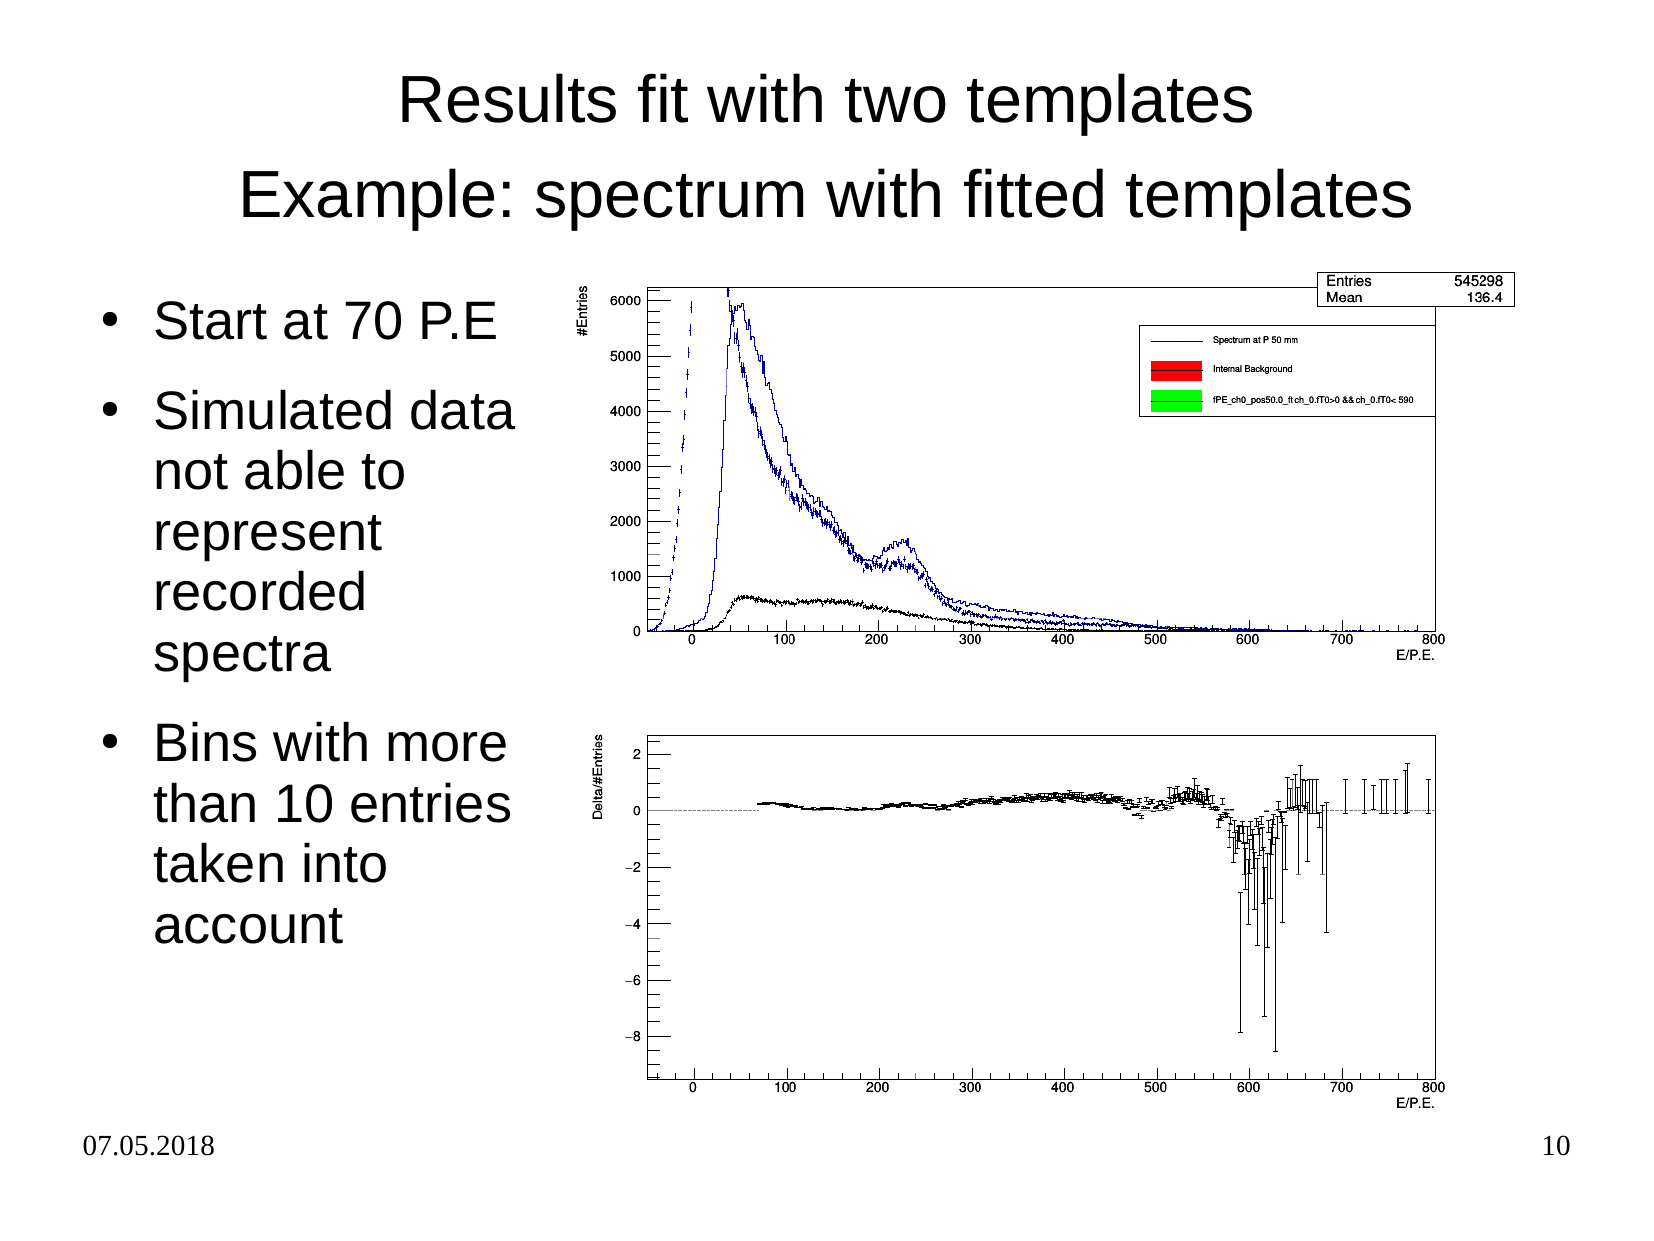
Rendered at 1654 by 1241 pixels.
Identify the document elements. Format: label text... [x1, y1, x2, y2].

title Example: spectrum with fitted templates [82, 143, 1571, 245]
list Start at 70 P.E Simulated data not able to represent recorded spectra Bins with more than 10 entries taken into account [82, 290, 538, 1010]
title Results fit with two templates [82, 49, 1571, 143]
picture [538, 235, 1544, 1131]
